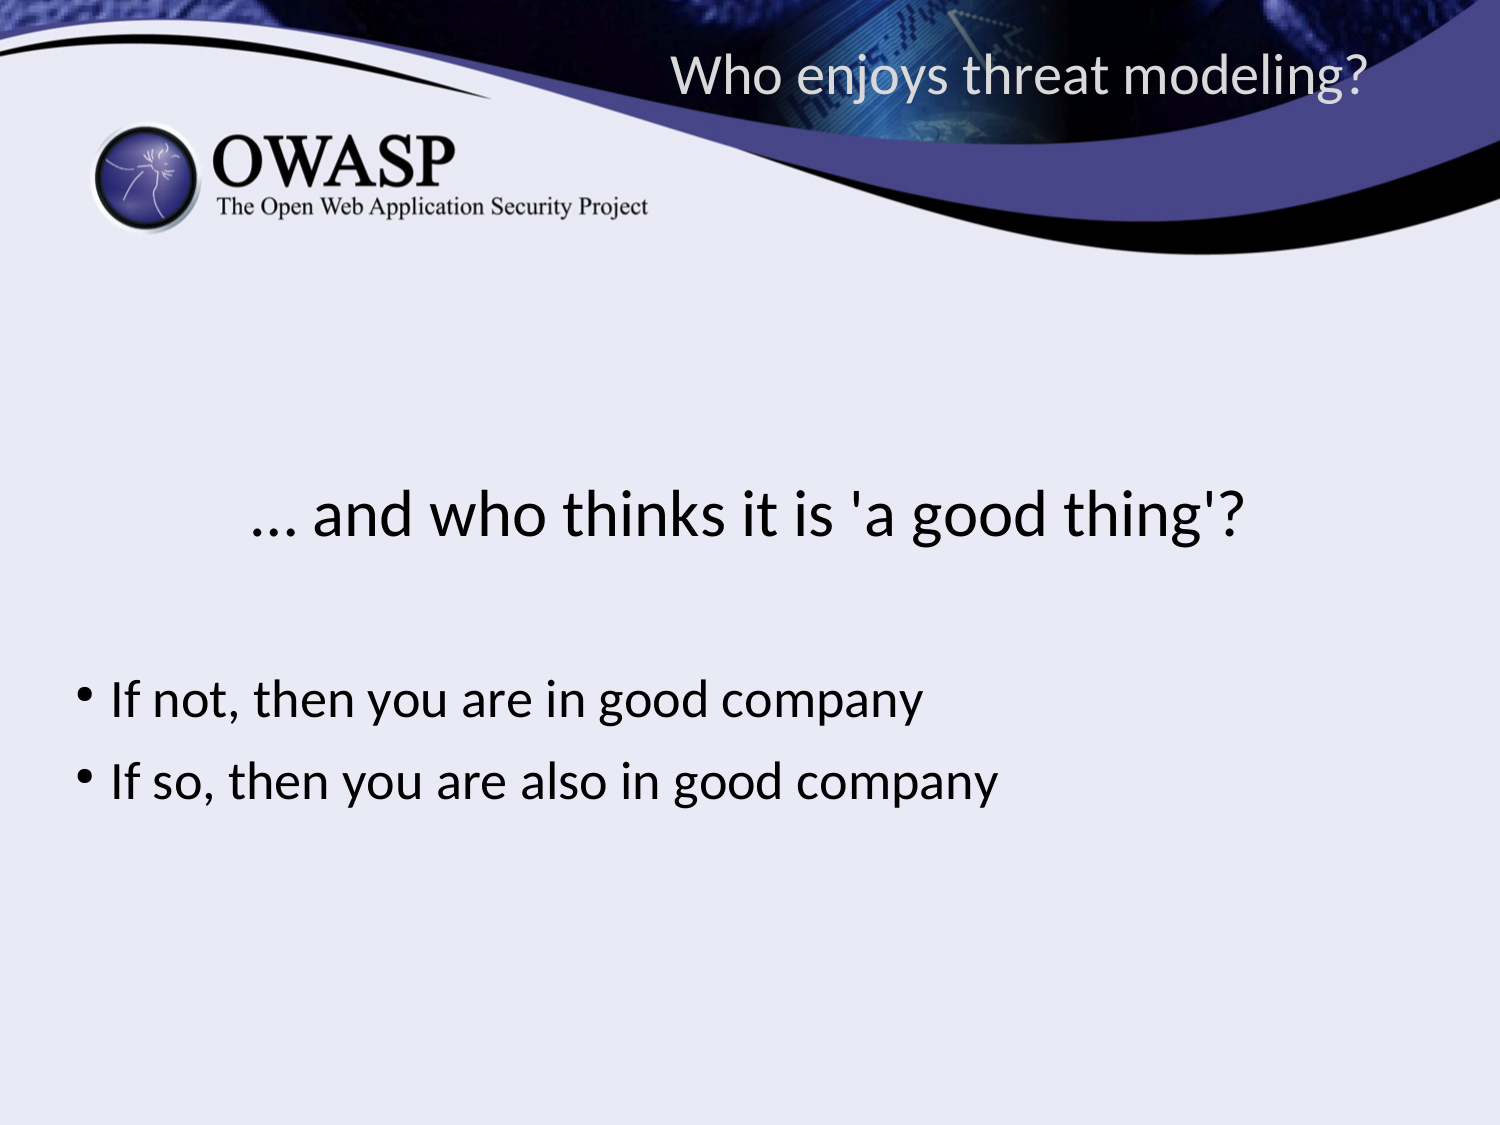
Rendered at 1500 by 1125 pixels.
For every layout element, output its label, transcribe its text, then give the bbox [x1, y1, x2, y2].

title Who enjoys threat modeling? [566, 0, 1476, 149]
picture [0, 0, 1500, 1125]
subtitle … and who thinks it is 'a good thing'? If not, then you are in good company If so, then you are also in good company [75, 262, 1426, 1018]
